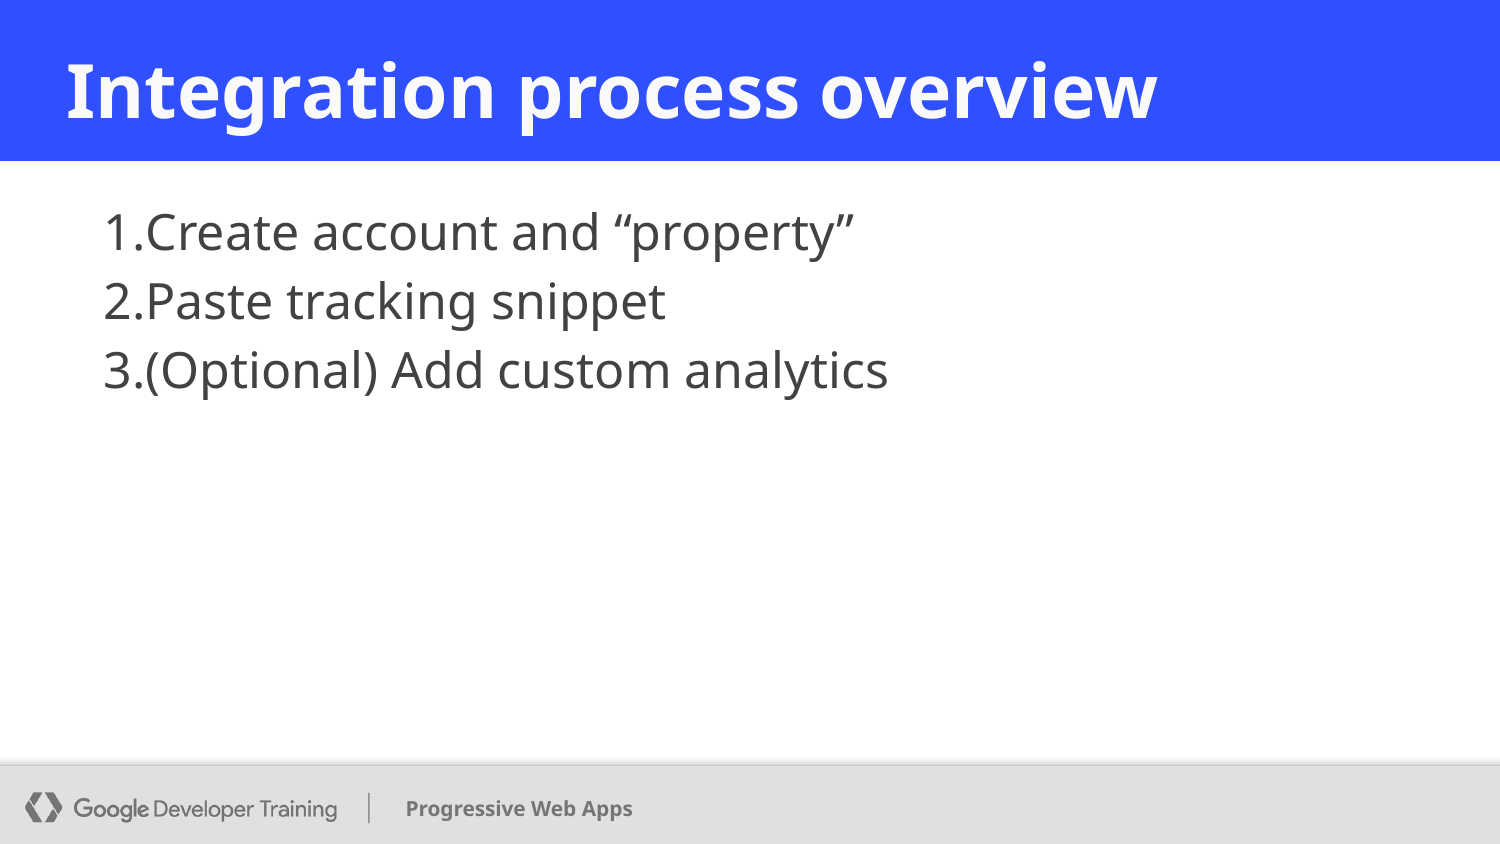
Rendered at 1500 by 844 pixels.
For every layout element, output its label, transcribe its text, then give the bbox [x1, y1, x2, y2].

title Integration process overview [51, 28, 1449, 122]
list Create account and “property” Paste tracking snippet (Optional) Add custom analytics [51, 176, 1449, 737]
picture [0, 161, 1500, 844]
